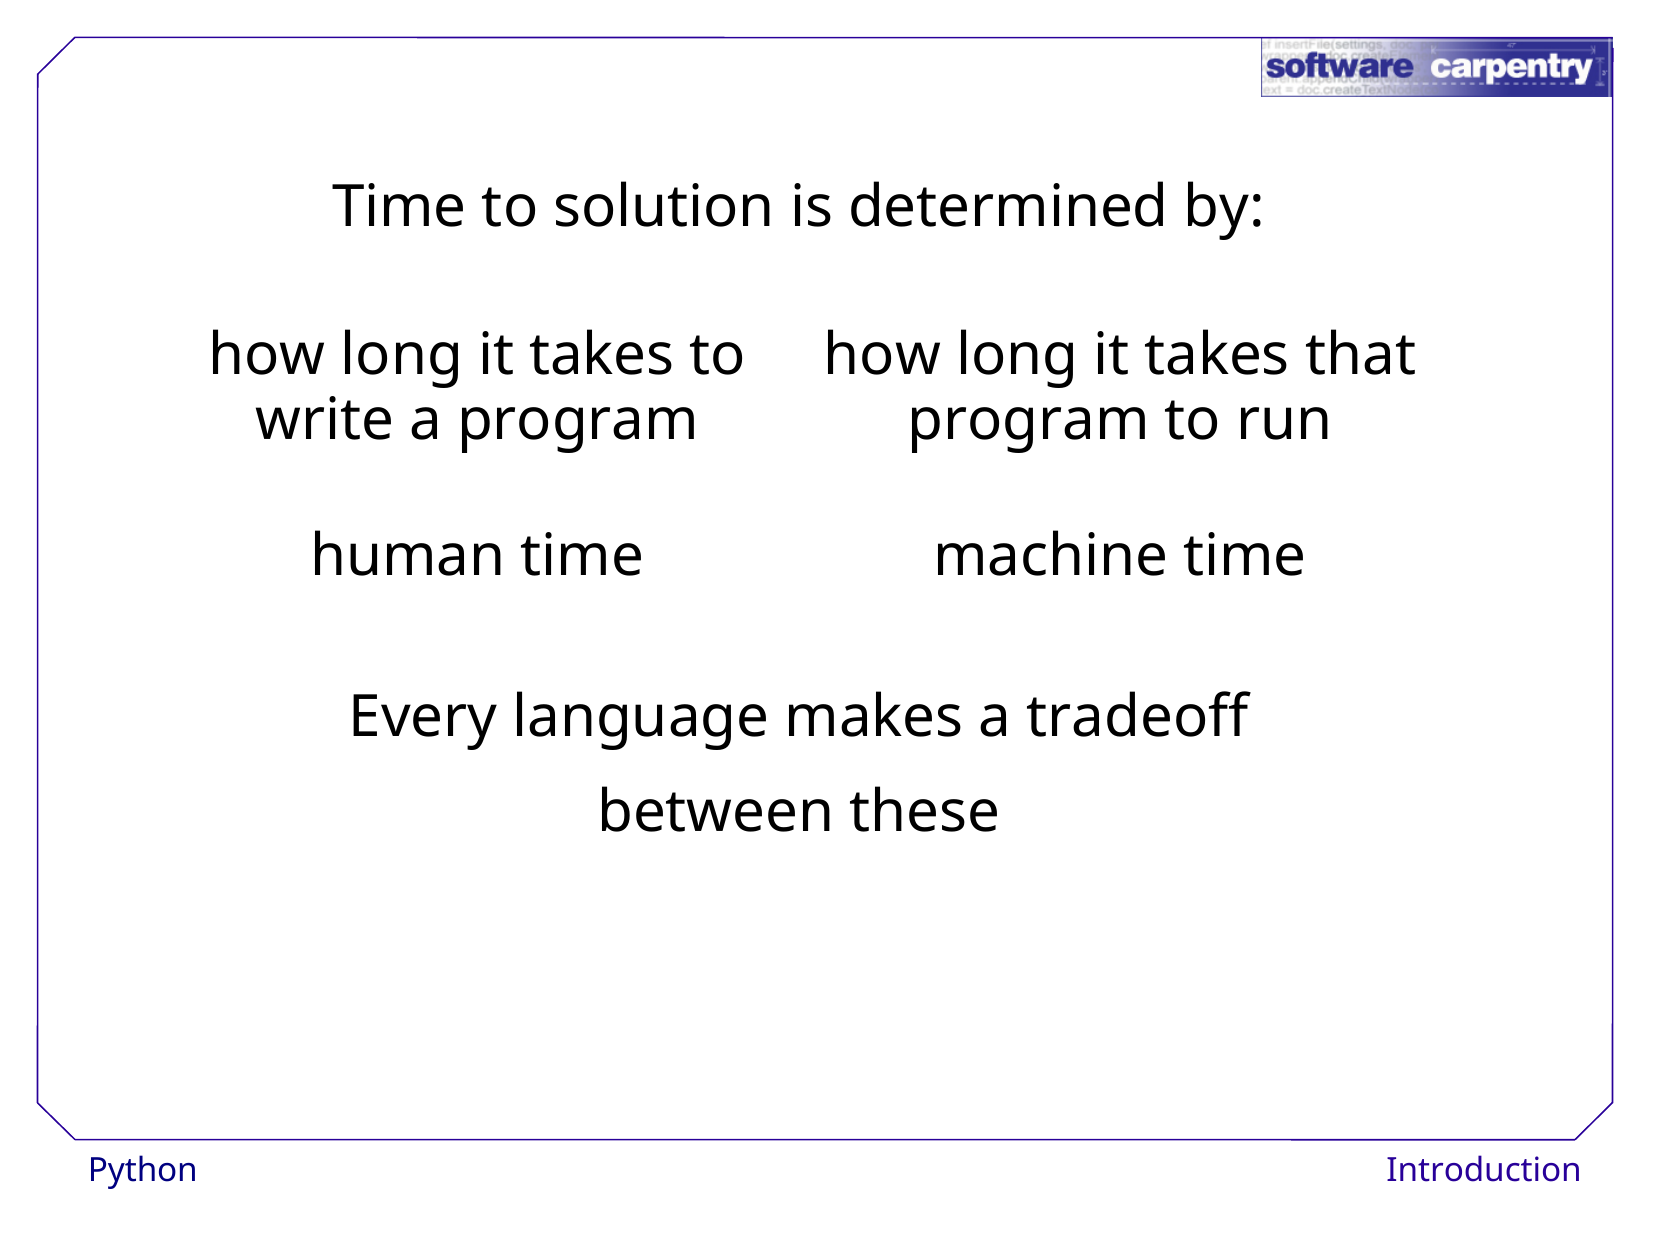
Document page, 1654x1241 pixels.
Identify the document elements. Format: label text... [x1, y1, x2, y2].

picture [1261, 39, 1613, 97]
table_cell how long it takes to write a program [156, 315, 799, 516]
table_cell how long it takes that program to run [799, 315, 1441, 516]
table_header Time to solution is determined by: [156, 166, 1441, 315]
table_cell machine time [799, 516, 1441, 677]
table_cell human time [156, 516, 799, 677]
table_cell Every language makes a tradeoff between these [156, 677, 1441, 904]
